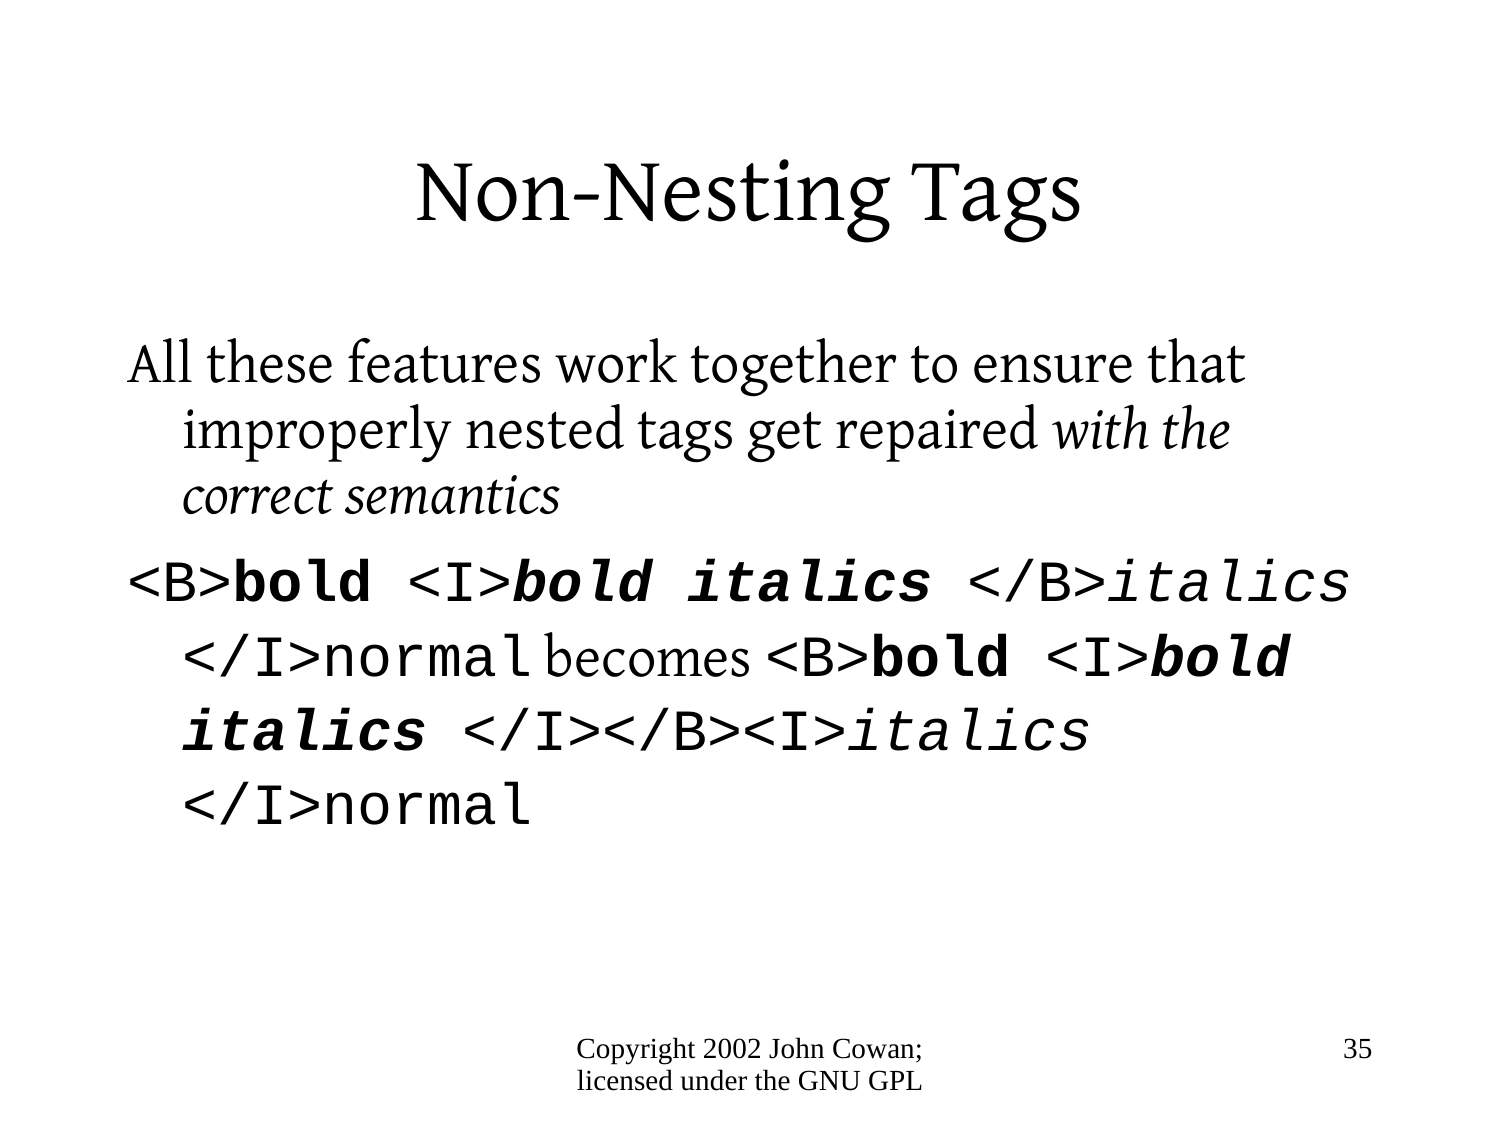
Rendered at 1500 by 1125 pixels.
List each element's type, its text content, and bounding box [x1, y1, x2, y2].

text_box 35 [1074, 1025, 1388, 1074]
title Non-Nesting Tags [112, 99, 1388, 288]
list All these features work together to ensure that improperly nested tags get repaired with the correct semantics <B>bold <I>bold italics </B>italics </I>normal becomes <B>bold <I>bold italics </I></B><I>italics </I>normal [112, 324, 1388, 1000]
text_box Copyright 2002 John Cowan; licensed under the GNU GPL [512, 1025, 988, 1107]
